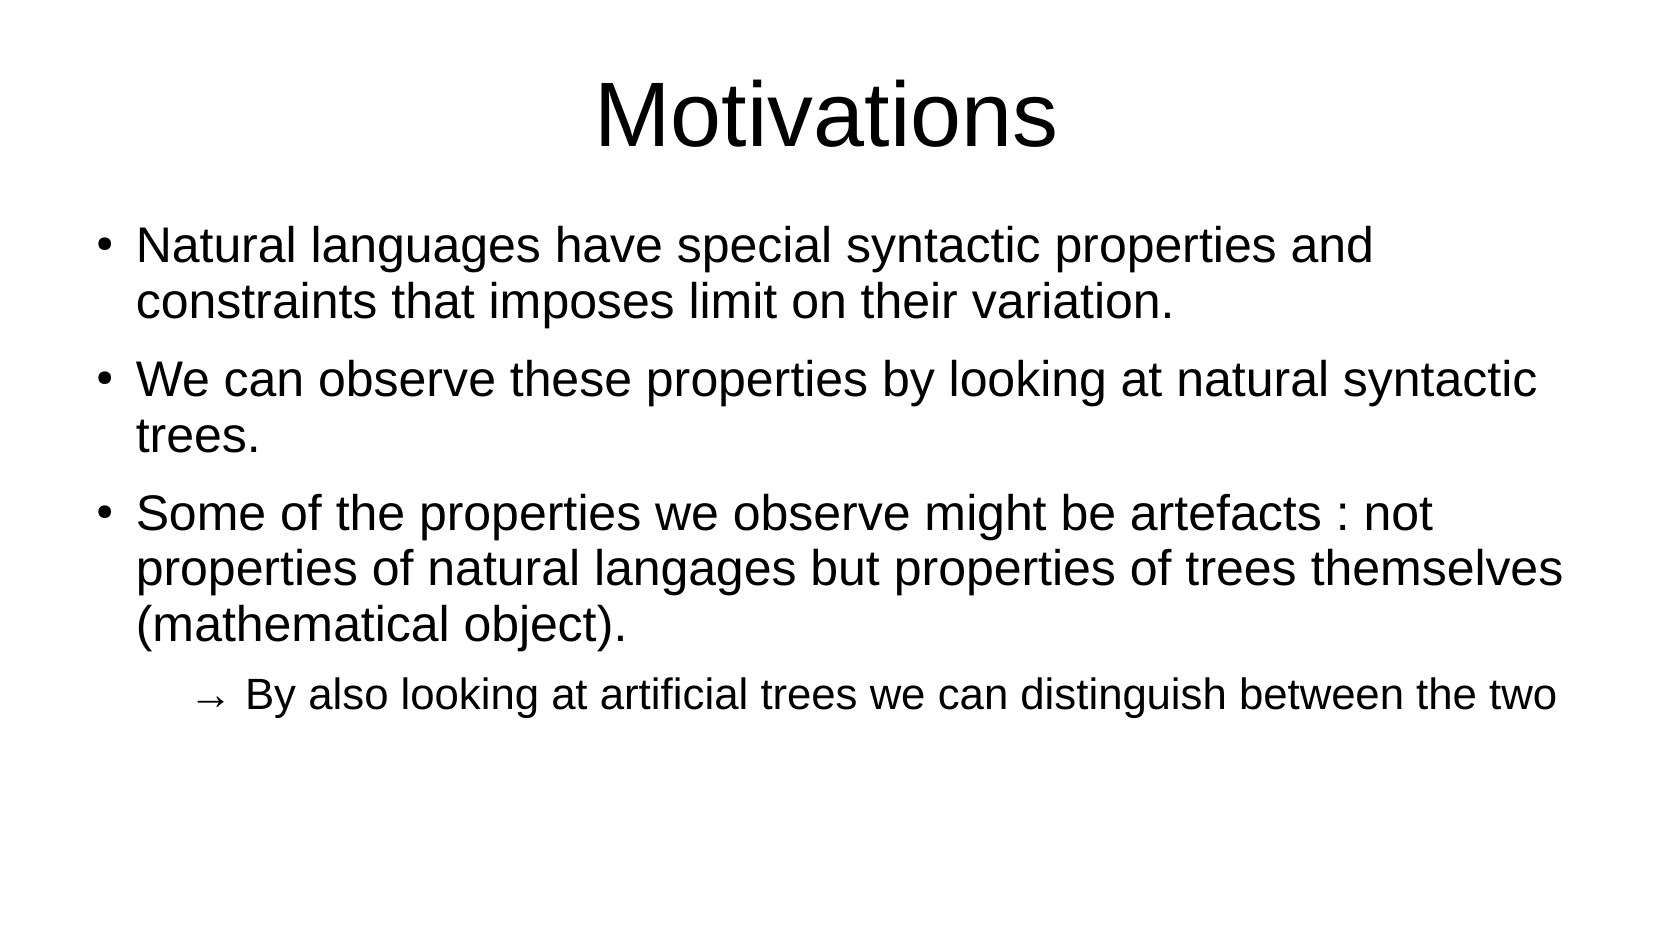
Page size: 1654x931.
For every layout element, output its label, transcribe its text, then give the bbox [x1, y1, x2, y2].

title Motivations [82, 37, 1571, 193]
list Natural languages have special syntactic properties and constraints that imposes limit on their variation. We can observe these properties by looking at natural syntactic trees. Some of the properties we observe might be artefacts : not properties of natural langages but properties of trees themselves (mathematical object). → By also looking at artificial trees we can distinguish between the two [82, 217, 1571, 758]
